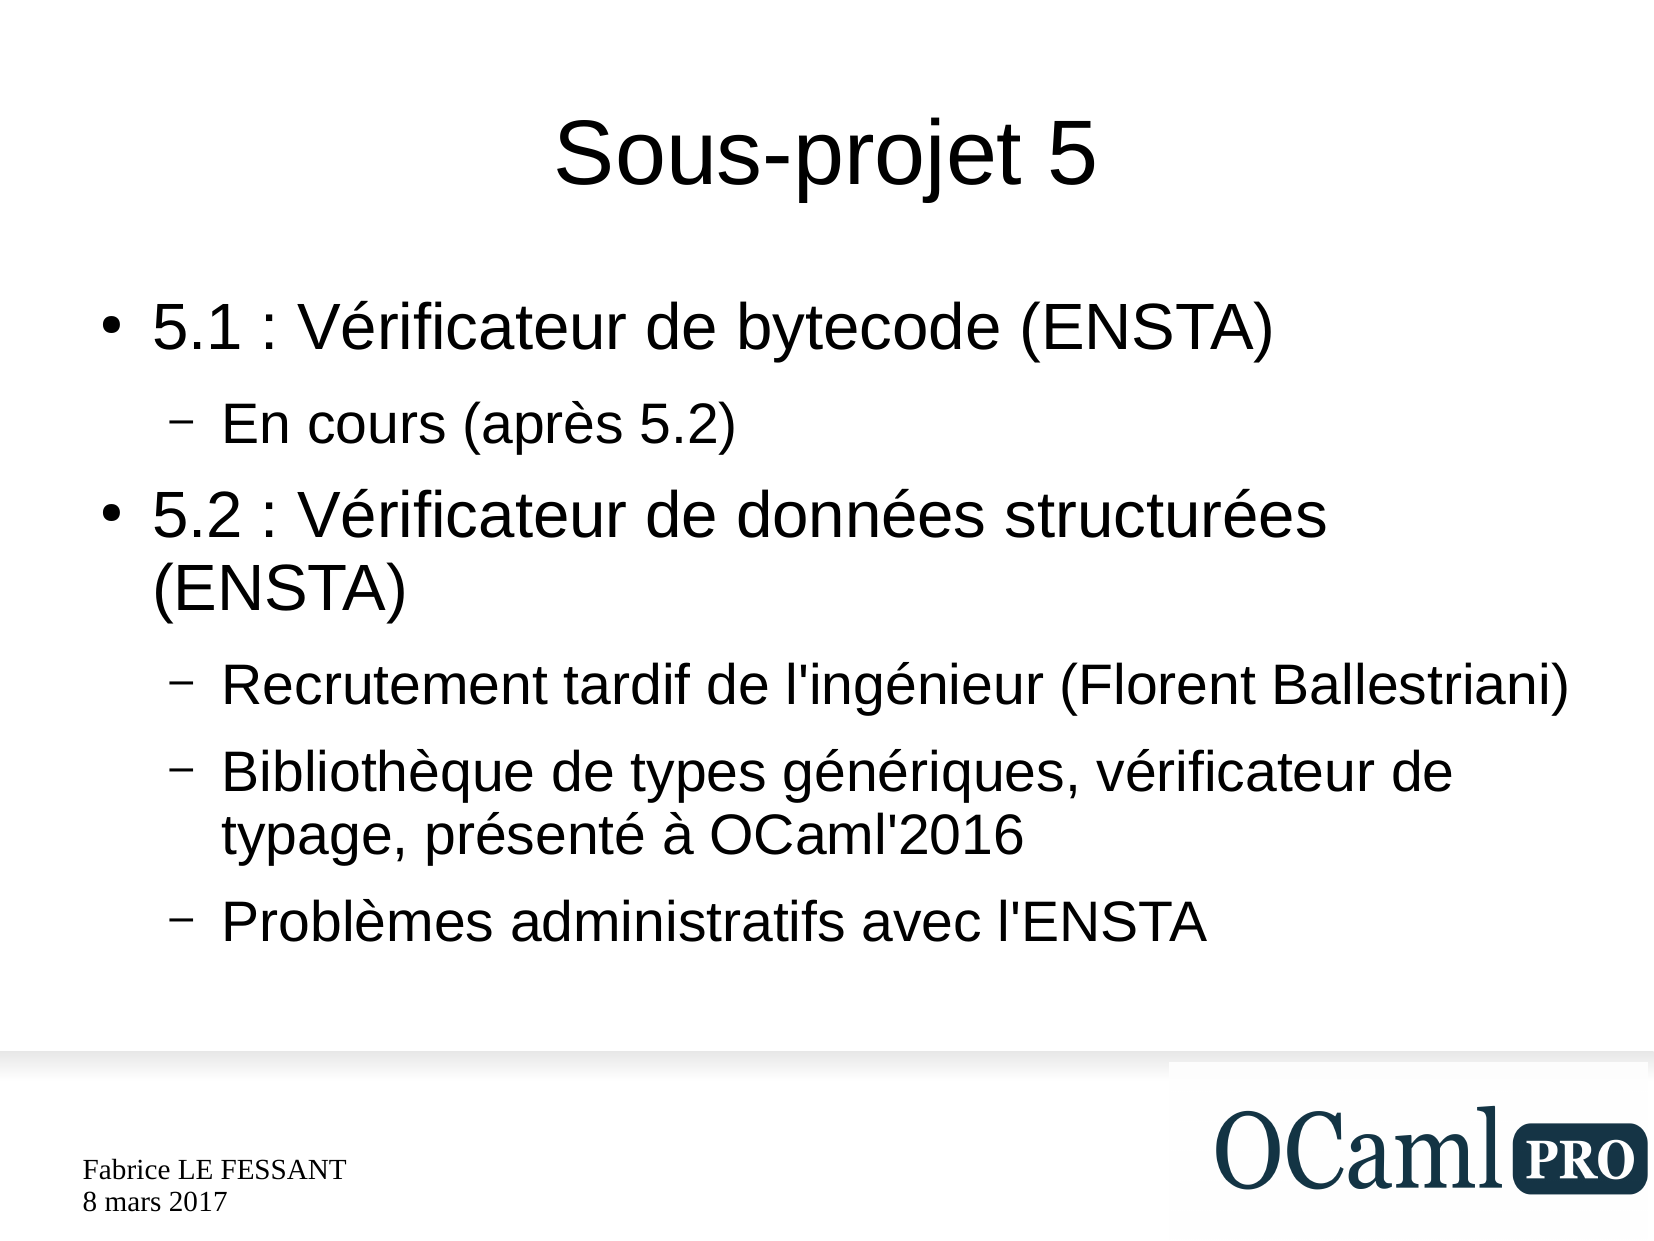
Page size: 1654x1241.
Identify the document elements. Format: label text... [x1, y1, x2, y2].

title Sous-projet 5 [82, 49, 1571, 257]
picture [1169, 1062, 1648, 1240]
list 5.1 : Vérificateur de bytecode (ENSTA) En cours (après 5.2) 5.2 : Vérificateur de données structurées (ENSTA) Recrutement tardif de l'ingénieur (Florent Ballestriani) Bibliothèque de types génériques, vérificateur de typage, présenté à OCaml'2016 Problèmes administratifs avec l'ENSTA [82, 290, 1571, 1010]
